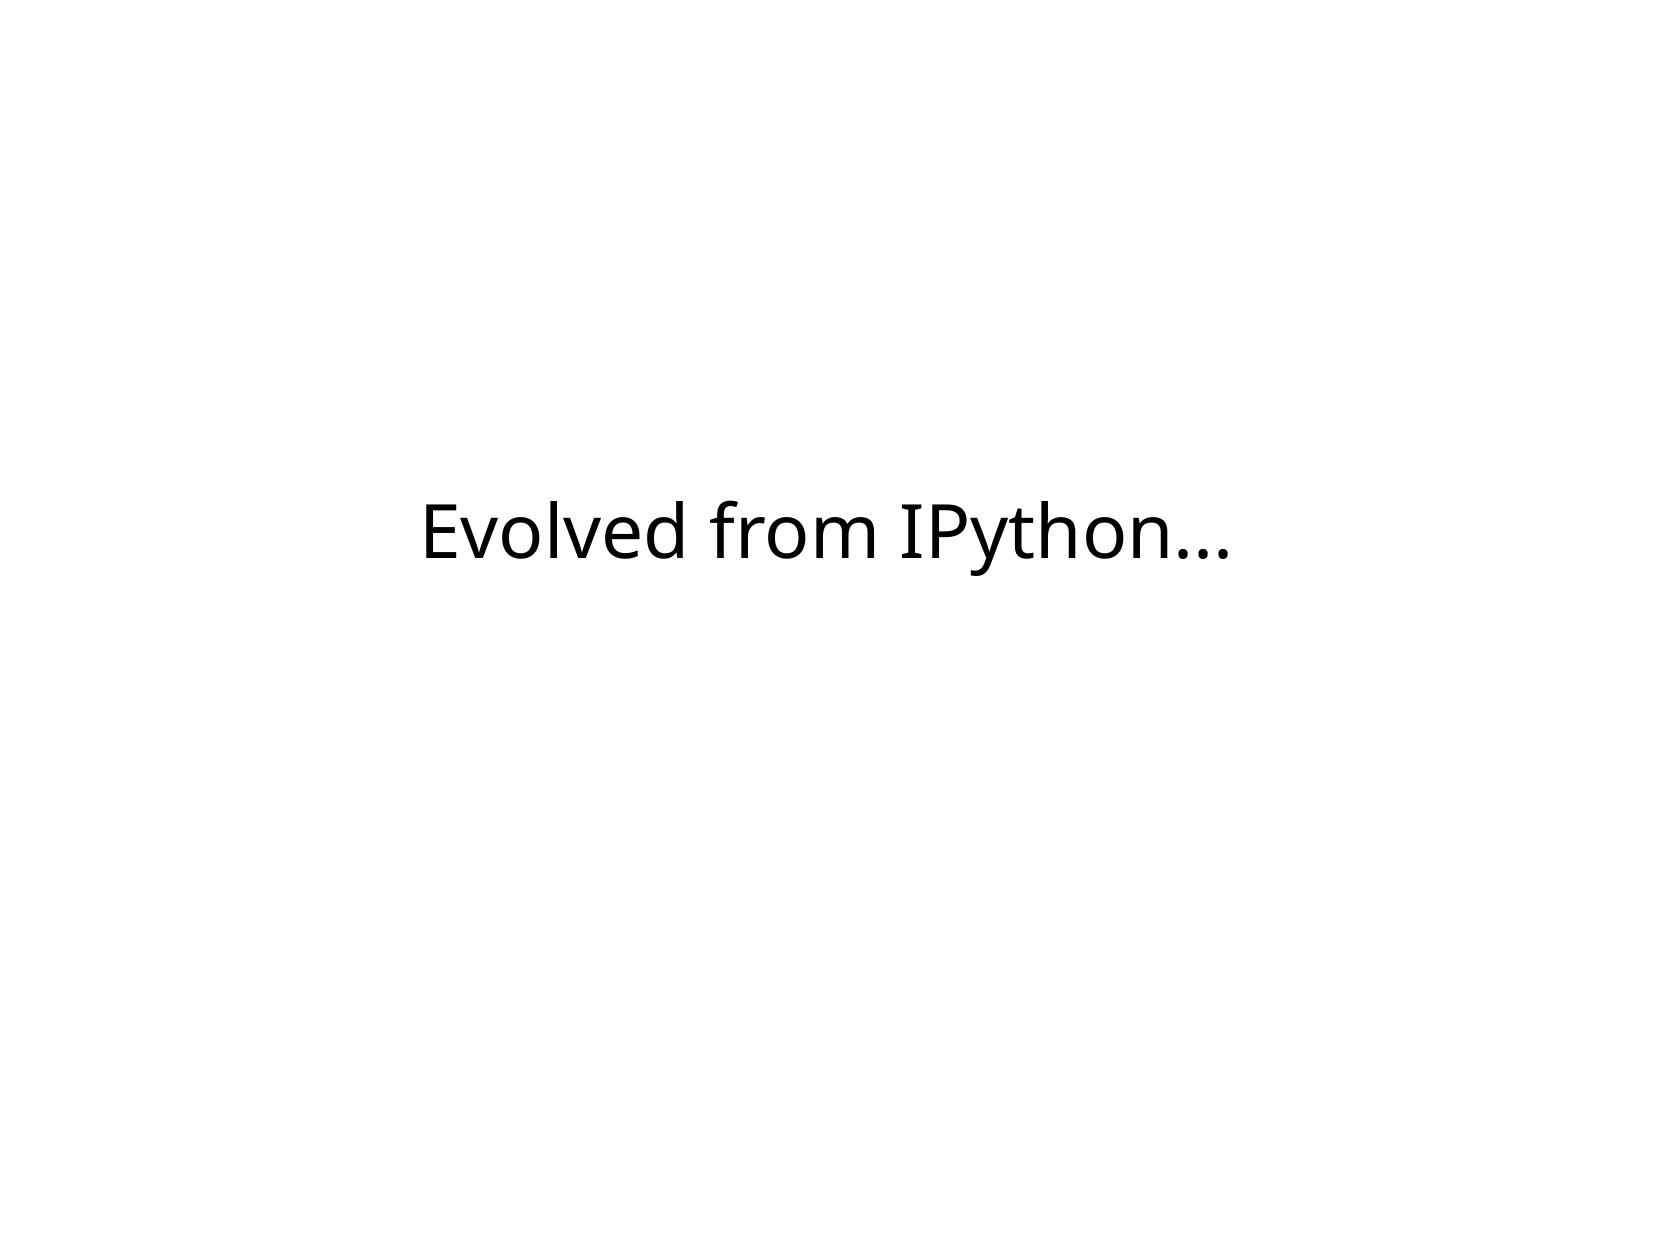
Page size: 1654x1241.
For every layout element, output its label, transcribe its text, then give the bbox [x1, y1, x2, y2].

subtitle Evolved from IPython... [82, 49, 1571, 1010]
